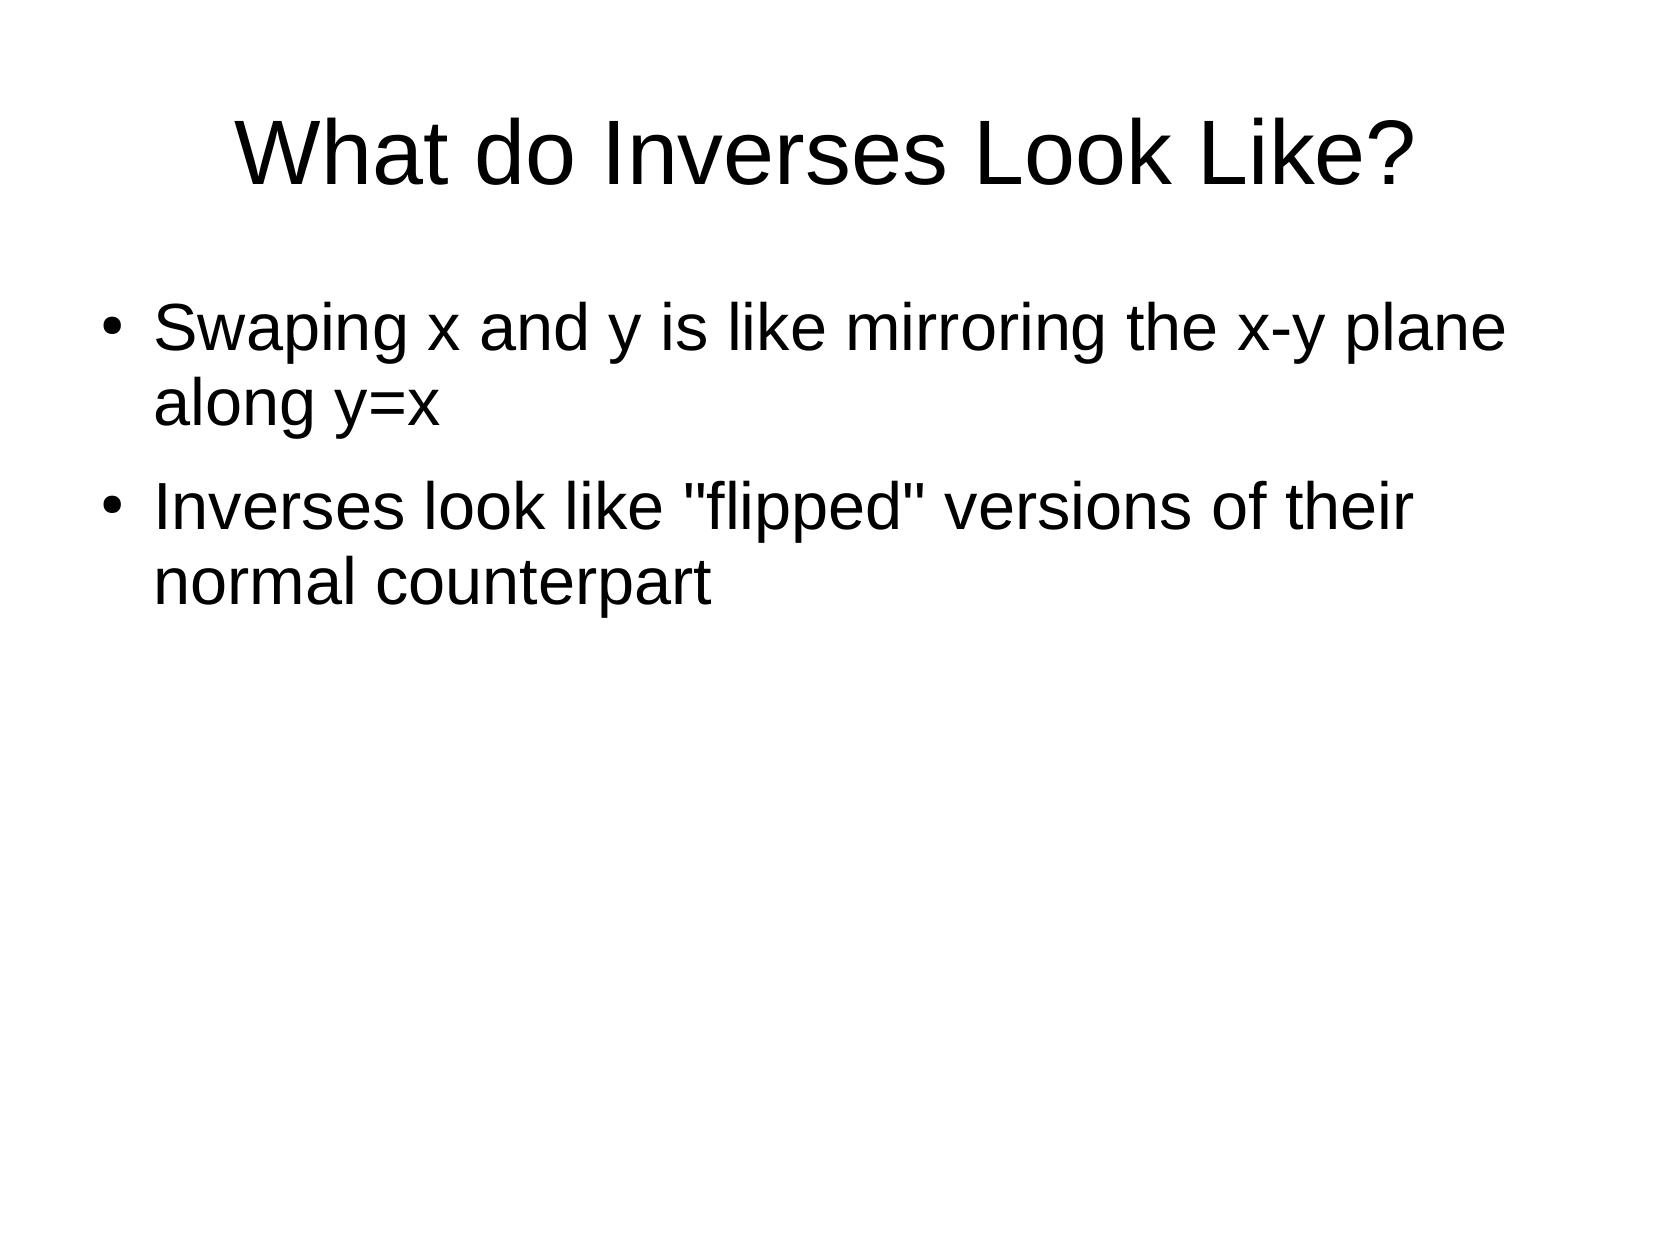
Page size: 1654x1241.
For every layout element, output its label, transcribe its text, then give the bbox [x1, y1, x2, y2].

list Swaping x and y is like mirroring the x-y plane along y=x Inverses look like "flipped" versions of their normal counterpart [82, 290, 1571, 1109]
title What do Inverses Look Like? [82, 49, 1571, 257]
